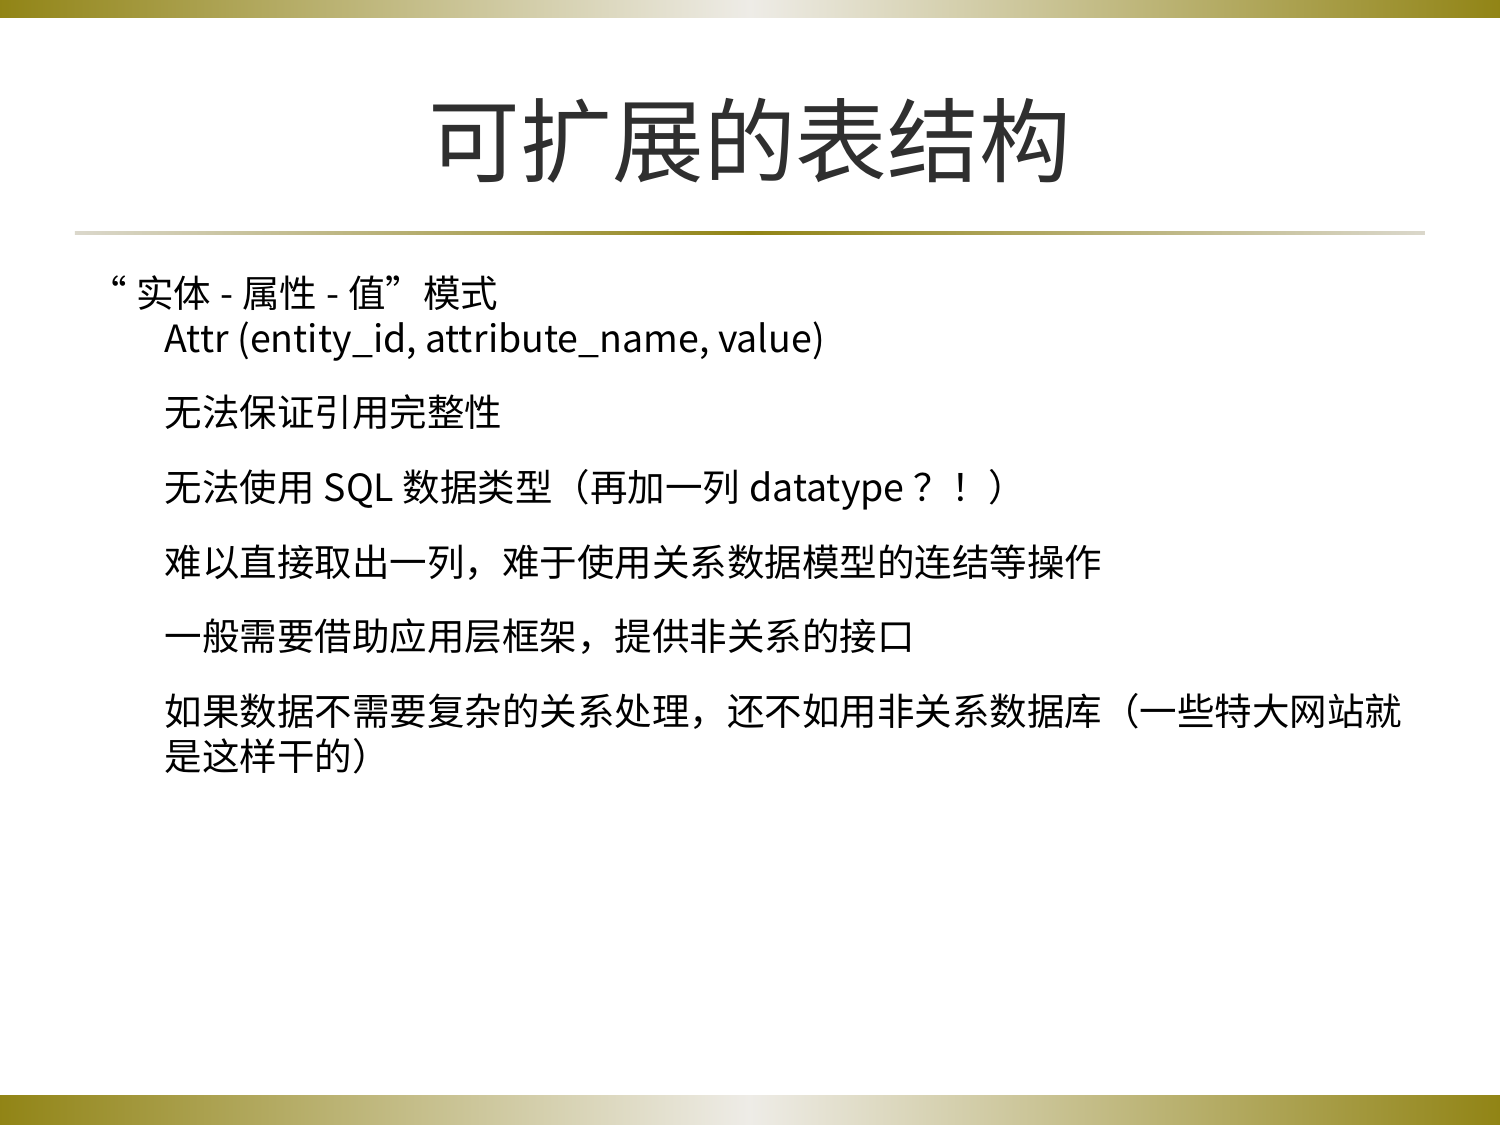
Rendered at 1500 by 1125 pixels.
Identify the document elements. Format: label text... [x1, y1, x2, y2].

title 可扩展的表结构 [75, 45, 1425, 233]
list “实体-属性-值”模式 Attr (entity_id, attribute_name, value) 无法保证引用完整性 无法使用SQL数据类型（再加一列datatype？！） 难以直接取出一列，难于使用关系数据模型的连结等操作 一般需要借助应用层框架，提供非关系的接口 如果数据不需要复杂的关系处理，还不如用非关系数据库（一些特大网站就是这样干的） [75, 262, 1425, 1032]
